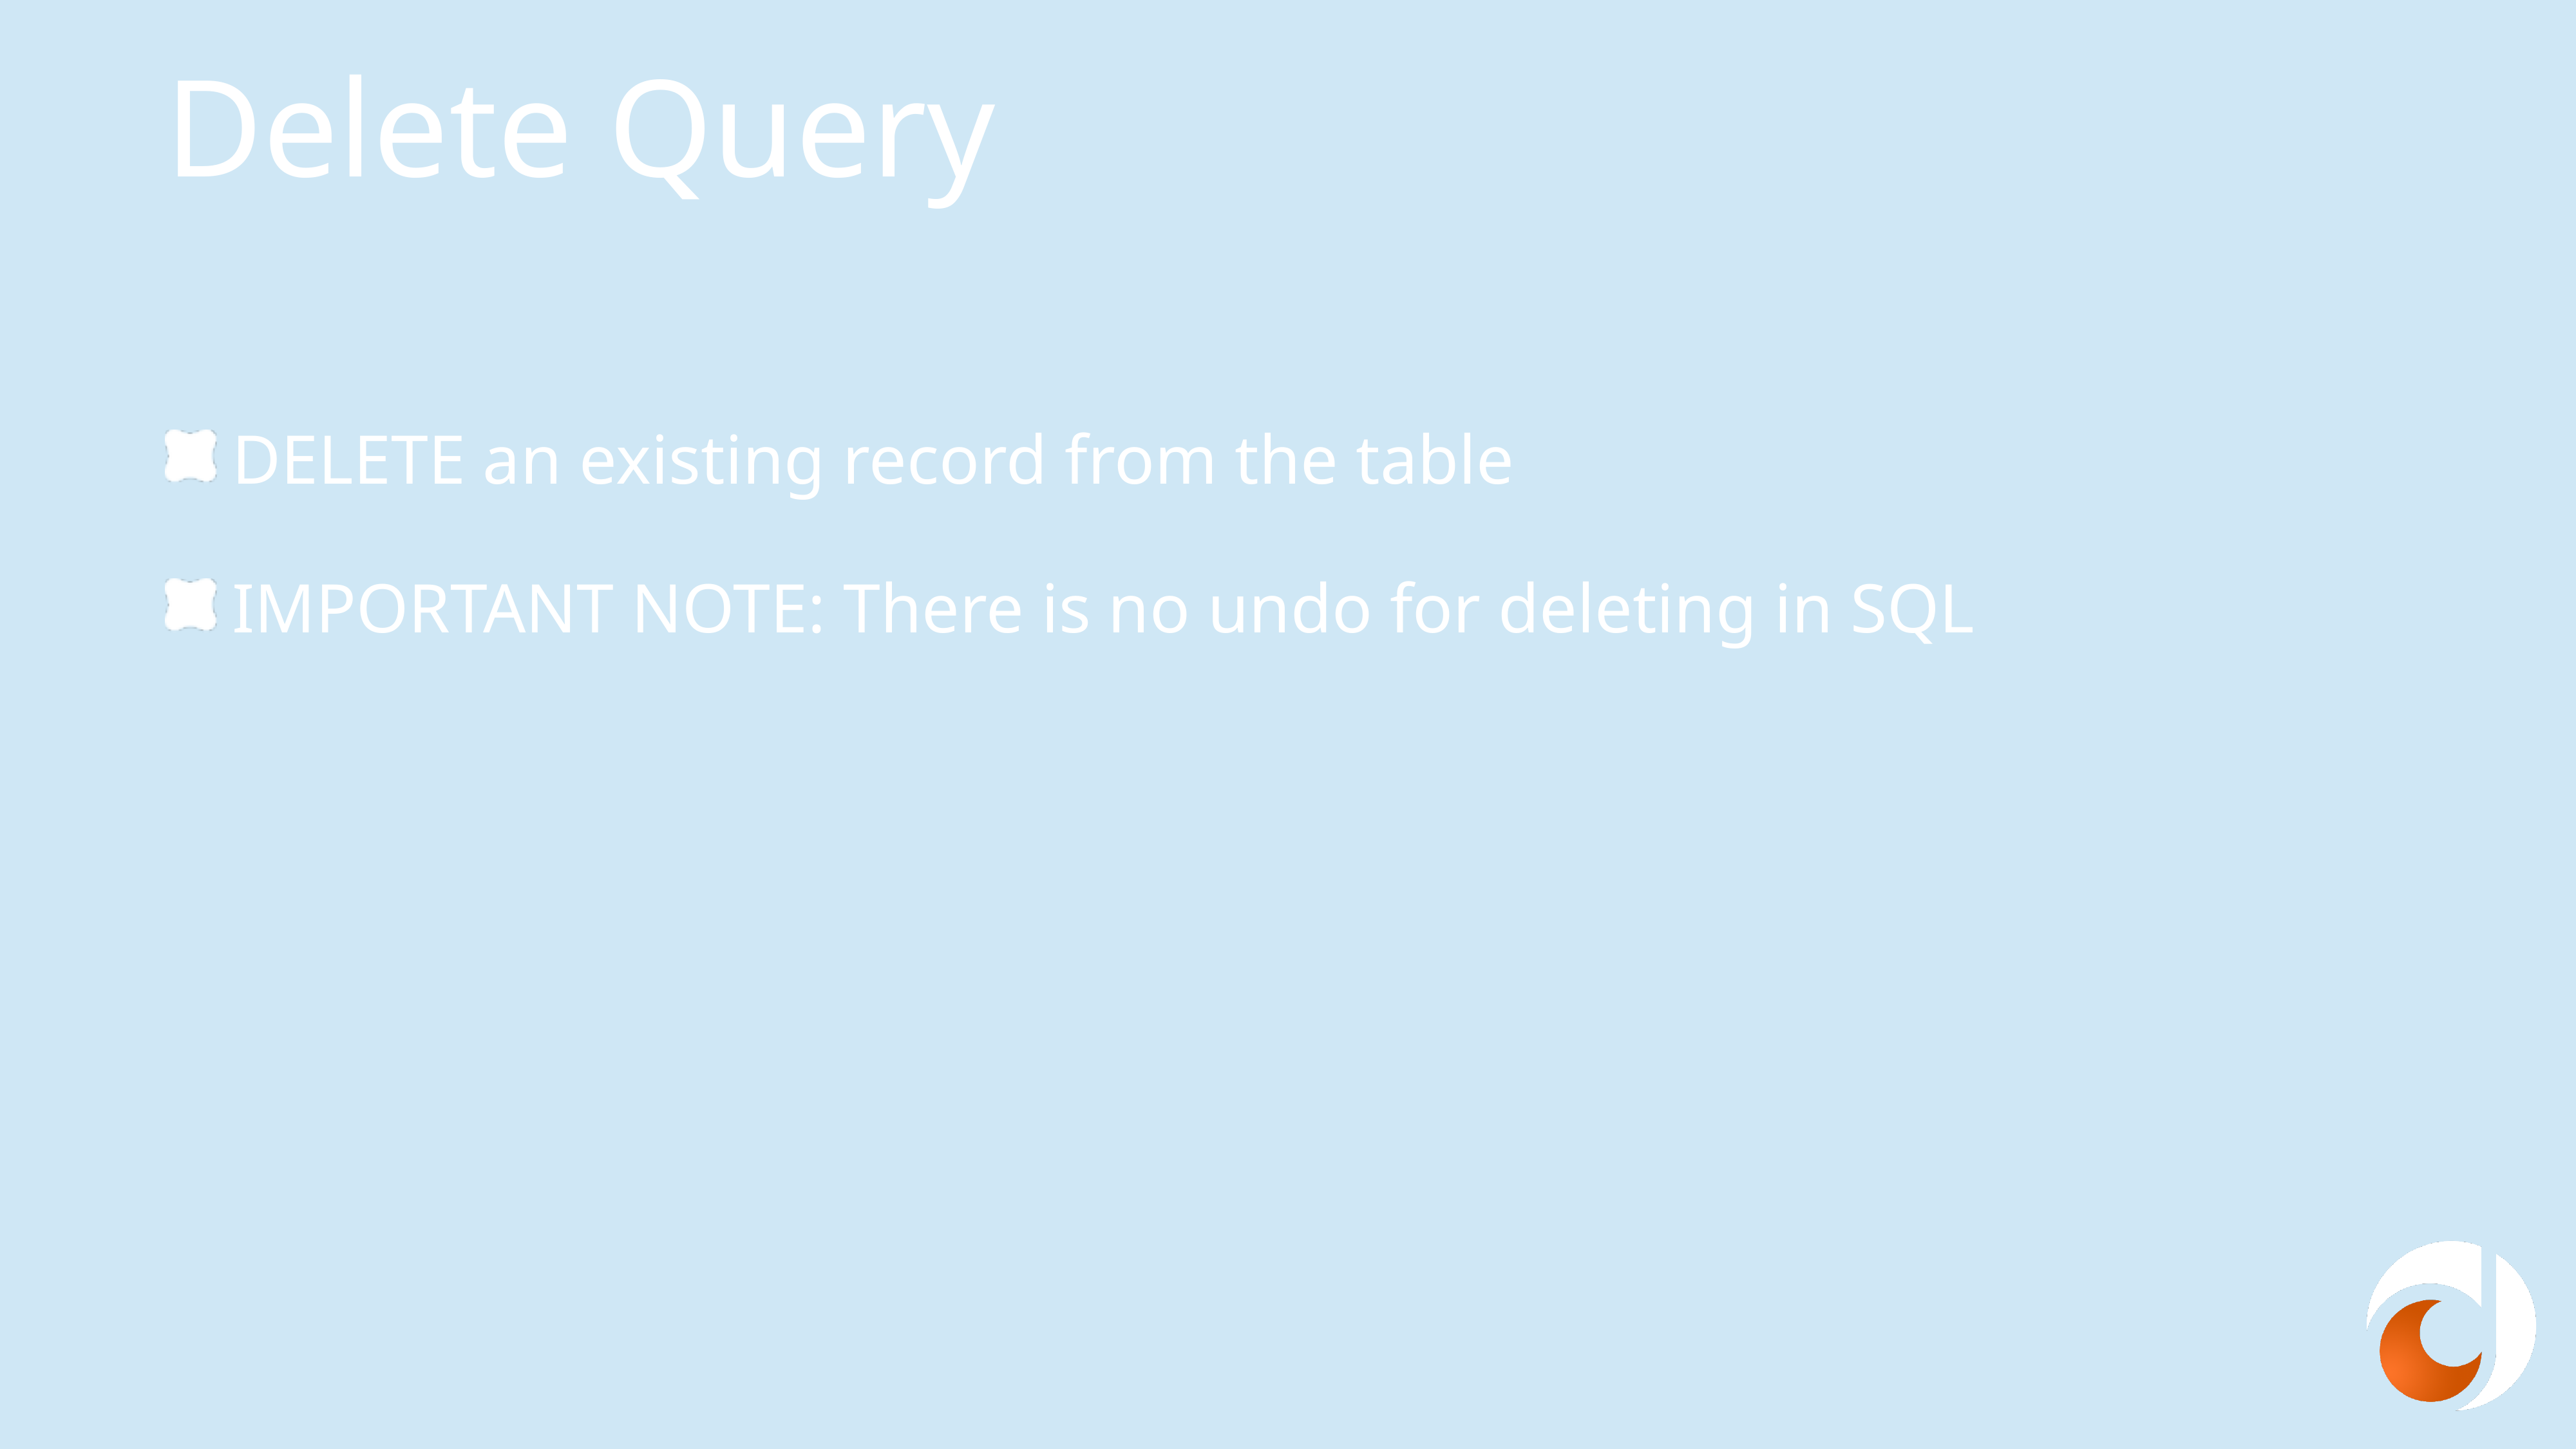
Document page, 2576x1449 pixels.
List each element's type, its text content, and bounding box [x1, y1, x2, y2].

title Delete Query [155, 37, 2421, 400]
picture [2361, 1236, 2550, 1414]
list DELETE an existing record from the table IMPORTANT NOTE: There is no undo for deleting in SQL [155, 412, 2421, 1262]
